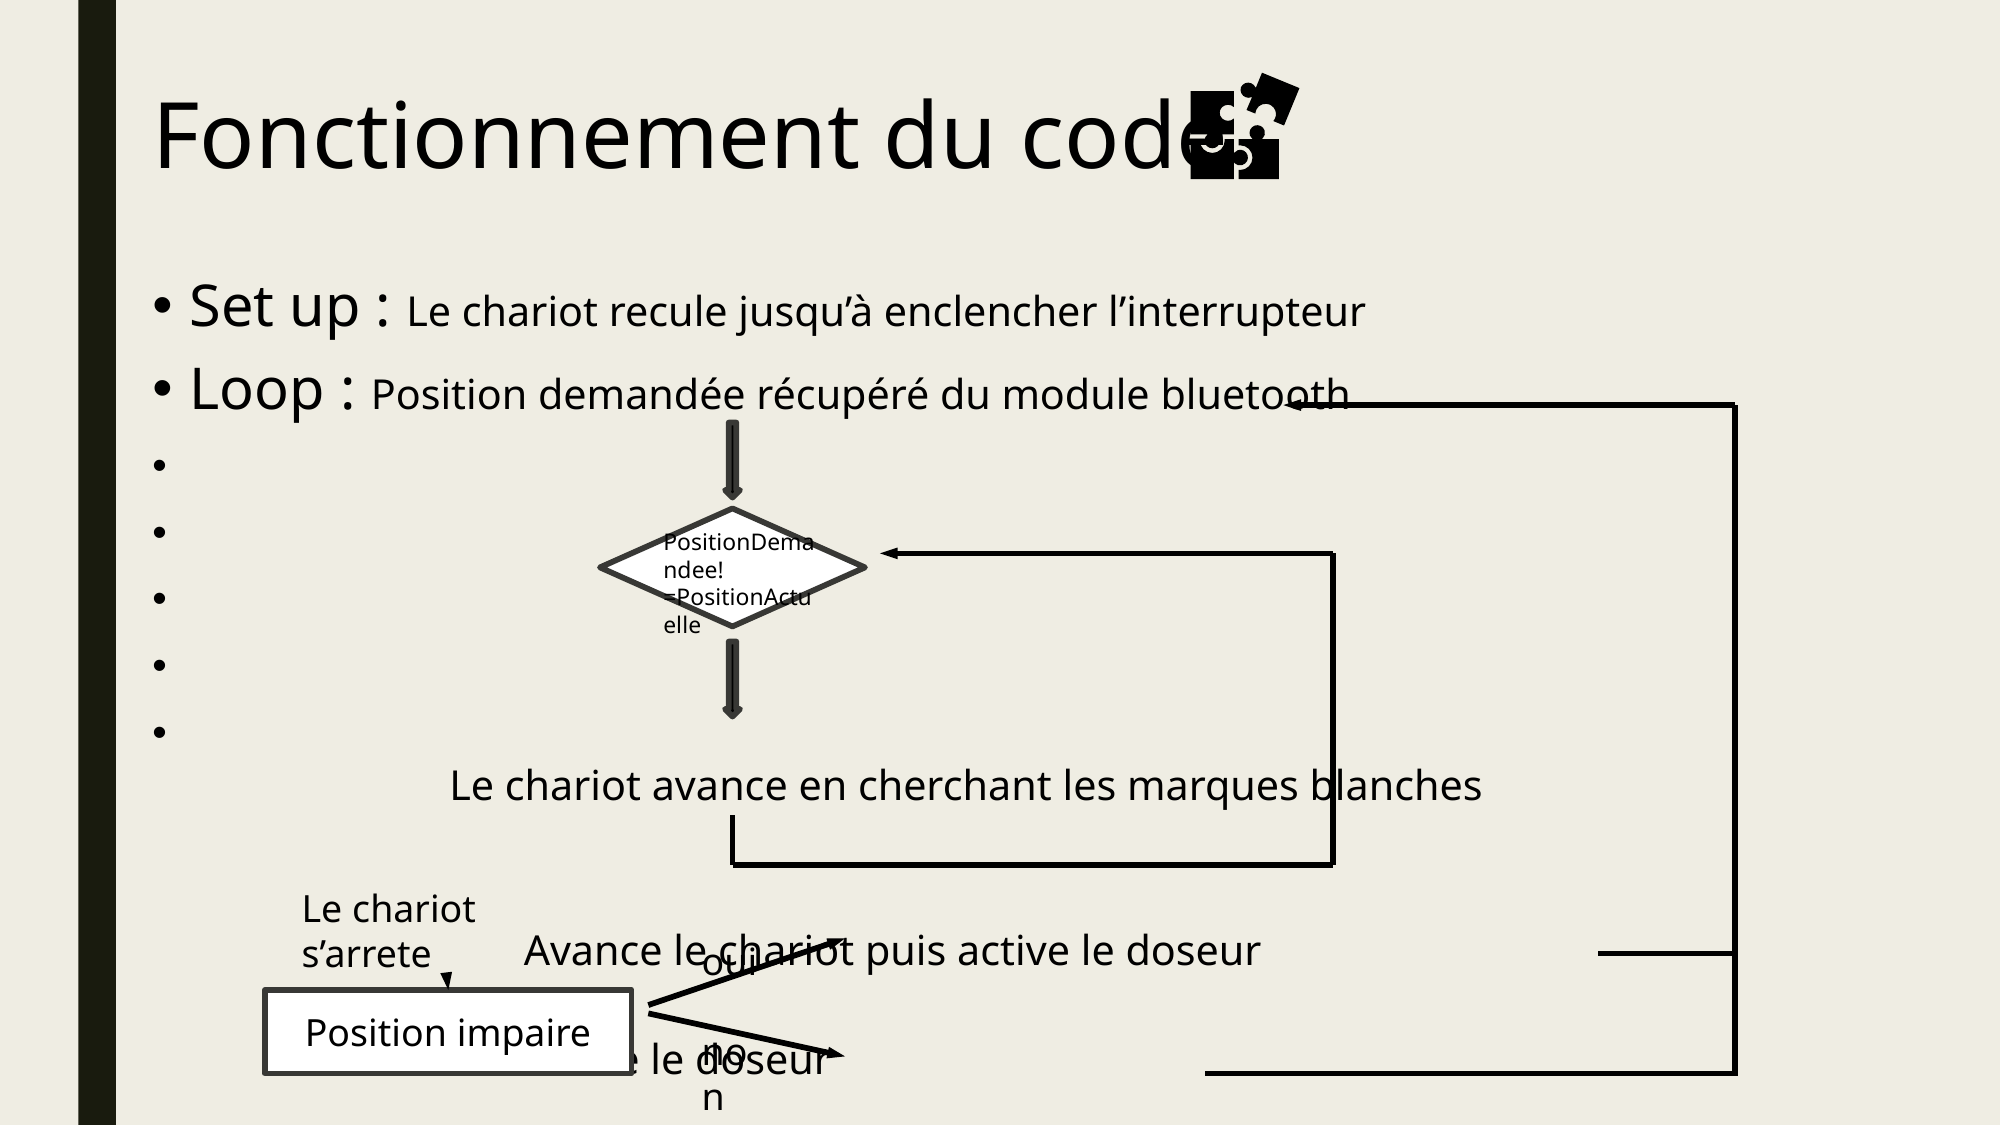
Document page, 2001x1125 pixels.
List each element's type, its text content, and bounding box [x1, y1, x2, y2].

text_box PositionDemandee!=PositionActuelle [648, 520, 832, 619]
text_box [725, 641, 741, 717]
text_box Le chariot s’arrete [286, 877, 609, 939]
text_box [715, 619, 750, 627]
text_box [599, 546, 648, 589]
text_box oui non [686, 930, 781, 1082]
text_box [706, 508, 759, 520]
text_box Set up : Le chariot recule jusqu’à enclencher l’interrupteur Loop : Position demandée récupéré du module bluetooth Le chariot avance en cherchant les marques blanches Avance le chariot puis active le doseur Active le doseur [137, 269, 1863, 1095]
picture [1169, 51, 1320, 202]
text_box [725, 422, 741, 498]
text_box [832, 552, 865, 583]
text_box Fonctionnement du code [137, 30, 1863, 247]
text_box Position impaire [265, 990, 632, 1073]
